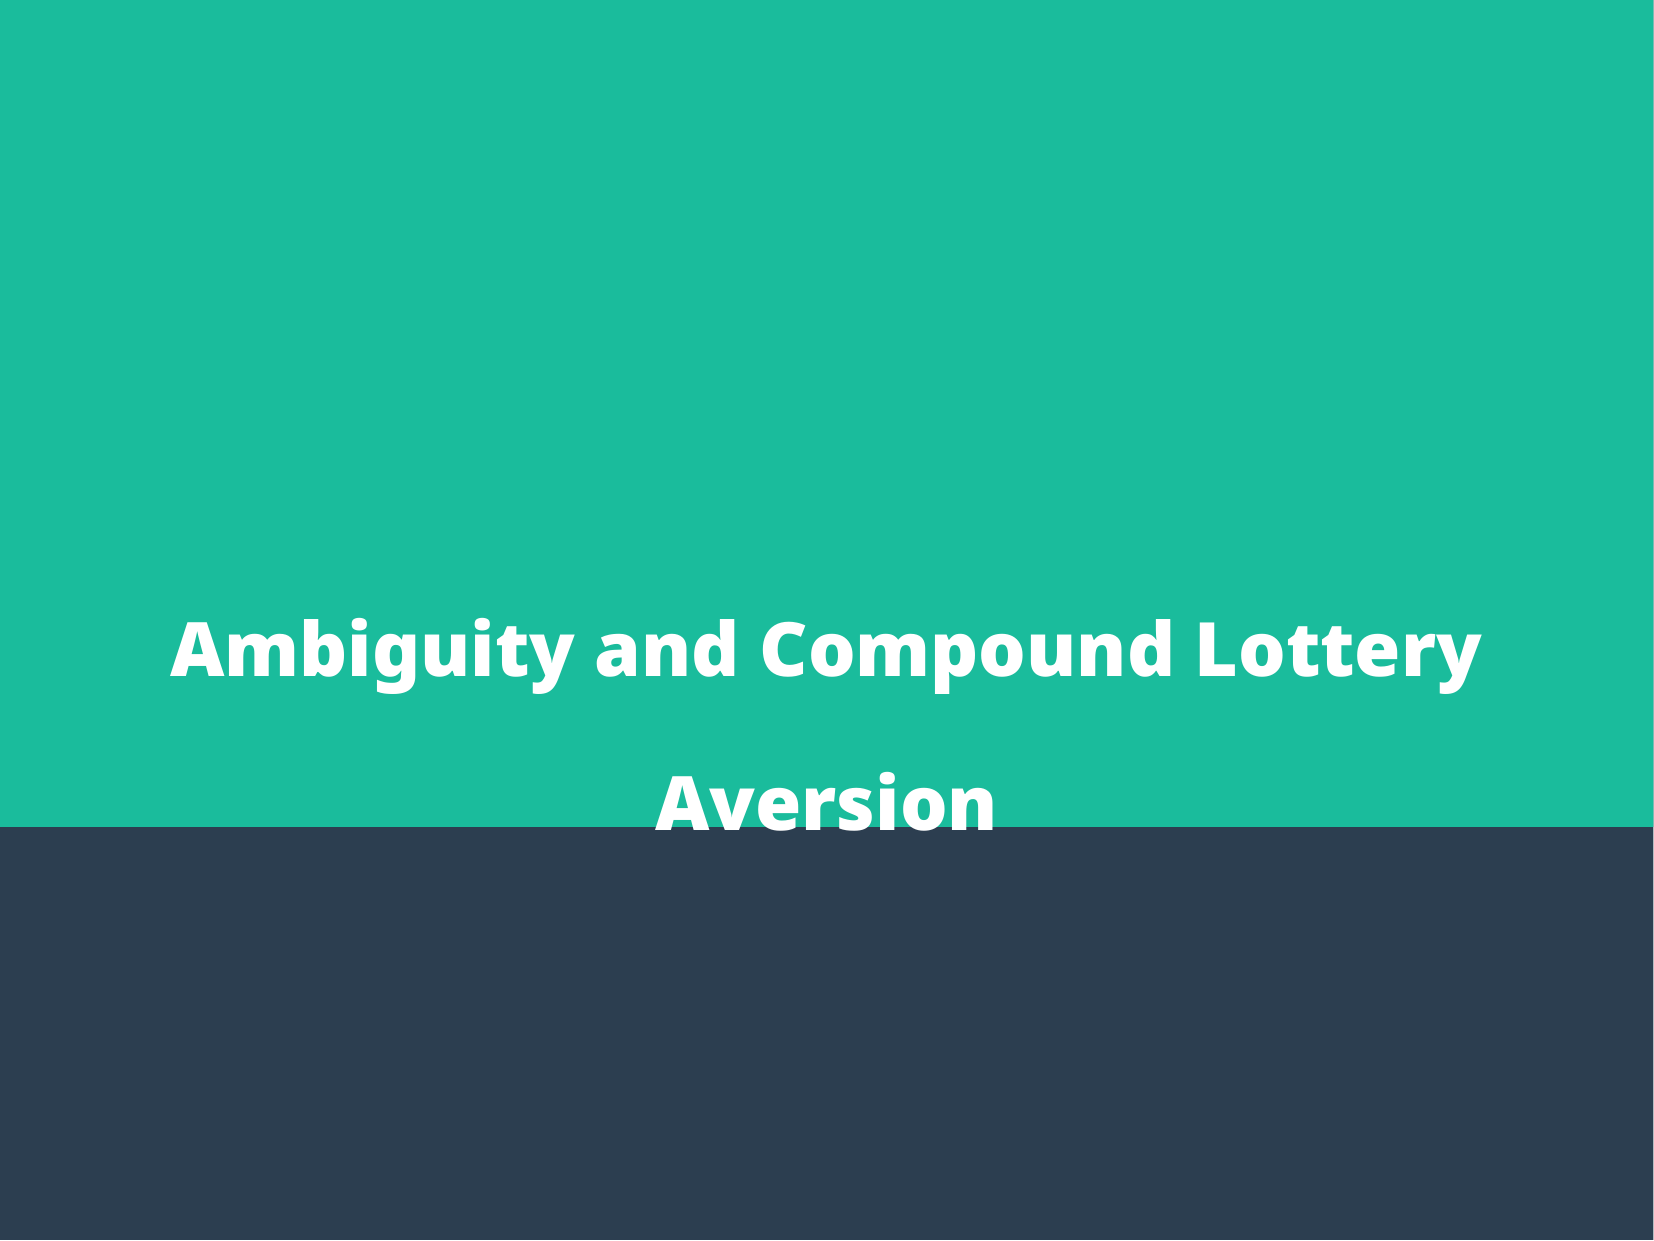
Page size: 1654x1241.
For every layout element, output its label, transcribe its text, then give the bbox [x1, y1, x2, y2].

title Ambiguity and Compound Lottery Aversion [59, 567, 1595, 830]
